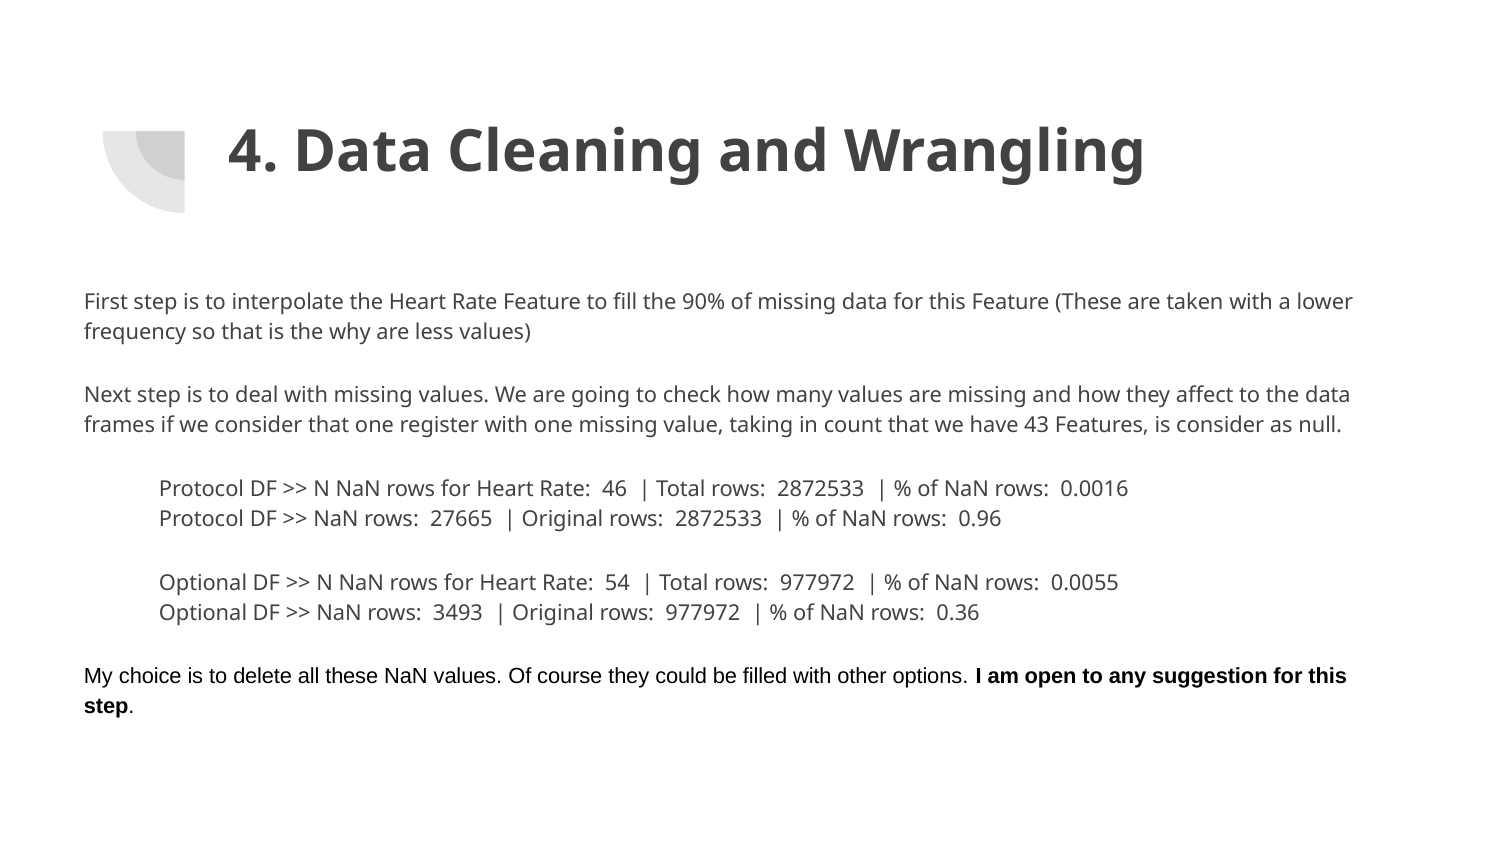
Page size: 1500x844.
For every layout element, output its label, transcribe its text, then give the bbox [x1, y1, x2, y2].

list First step is to interpolate the Heart Rate Feature to fill the 90% of missing data for this Feature (These are taken with a lower frequency so that is the why are less values) Next step is to deal with missing values. We are going to check how many values are missing and how they affect to the data frames if we consider that one register with one missing value, taking in count that we have 43 Features, is consider as null. Protocol DF >> N NaN rows for Heart Rate: 46 | Total rows: 2872533 | % of NaN rows: 0.0016 Protocol DF >> NaN rows: 27665 | Original rows: 2872533 | % of NaN rows: 0.96 Optional DF >> N NaN rows for Heart Rate: 54 | Total rows: 977972 | % of NaN rows: 0.0055 Optional DF >> NaN rows: 3493 | Original rows: 977972 | % of NaN rows: 0.36 My choice is to delete all these NaN values. Of course they could be filled with other options. I am open to any suggestion for this step. [68, 268, 1403, 818]
title 4. Data Cleaning and Wrangling [213, 98, 1368, 263]
